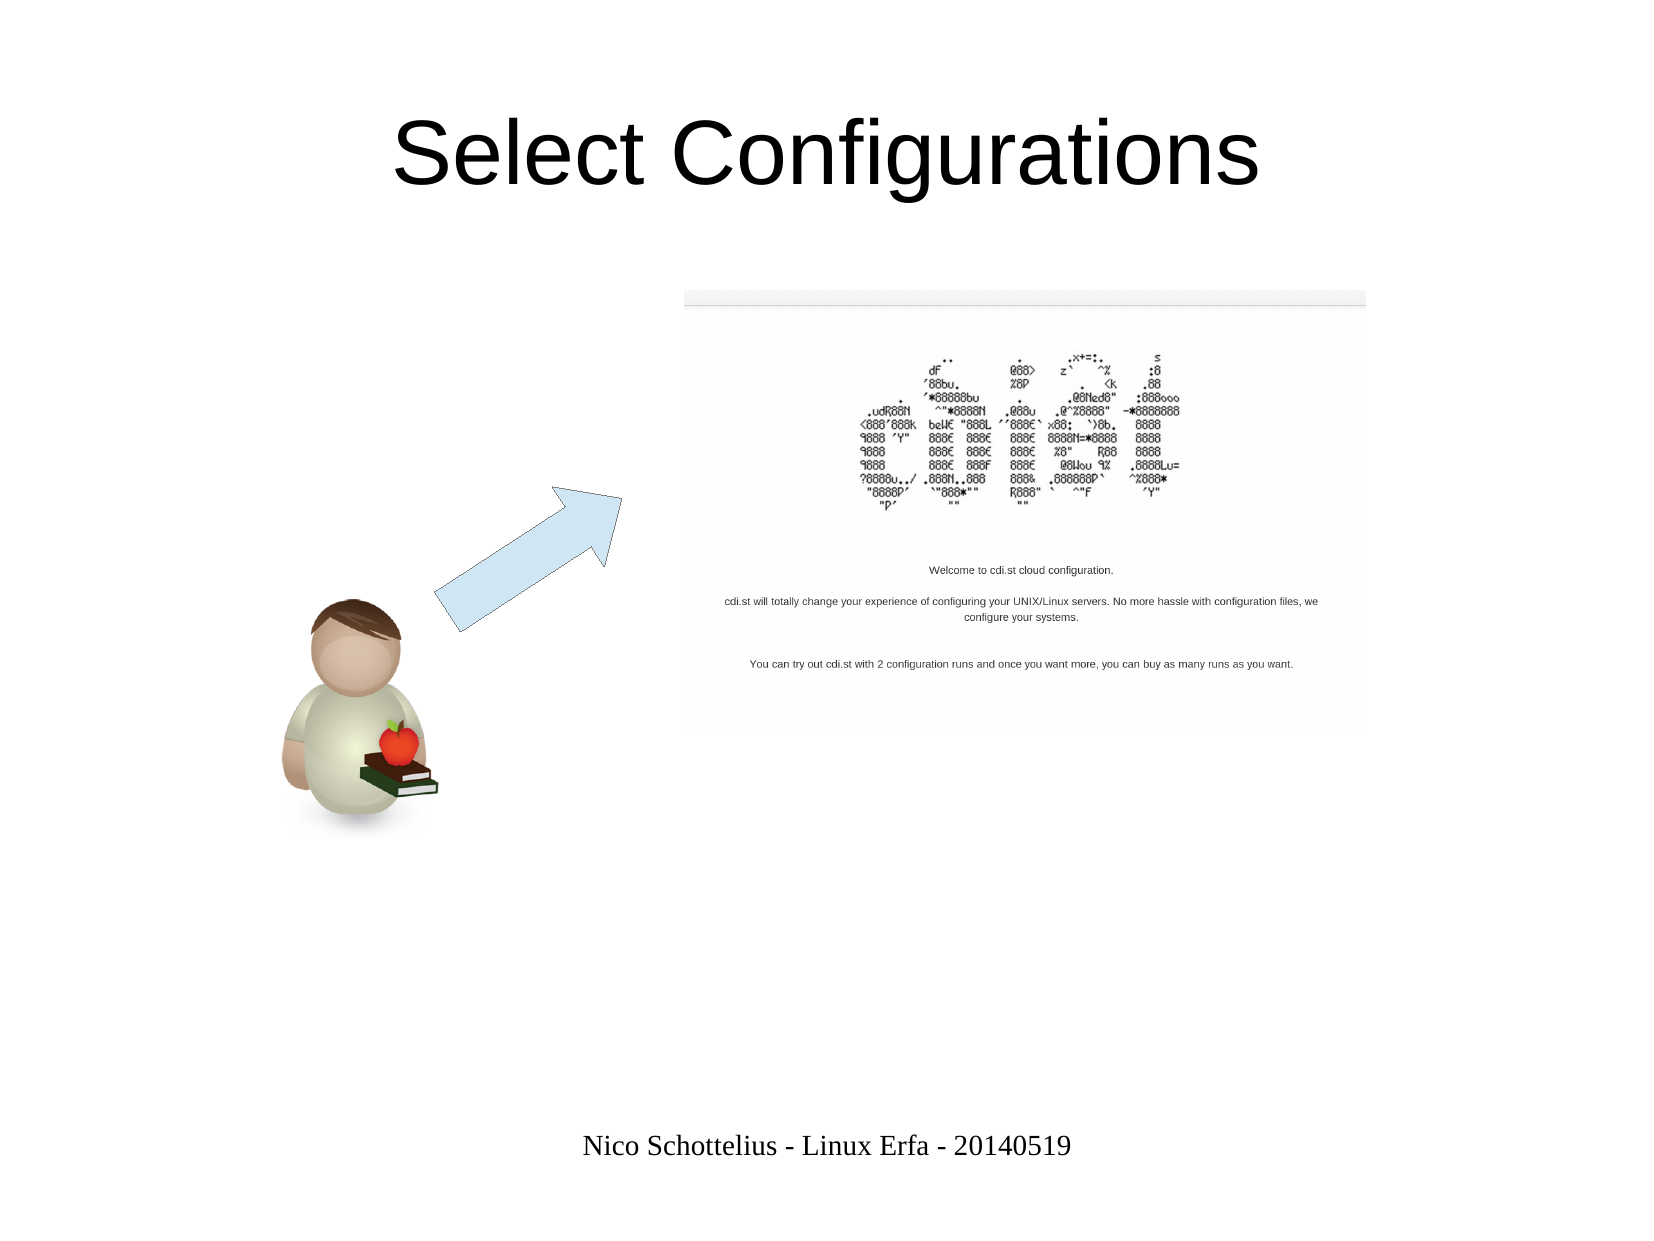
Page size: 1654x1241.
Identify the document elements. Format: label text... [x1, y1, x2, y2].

picture [684, 290, 1366, 731]
title Select Configurations [82, 49, 1571, 257]
text_box [434, 486, 622, 632]
picture [266, 577, 457, 840]
